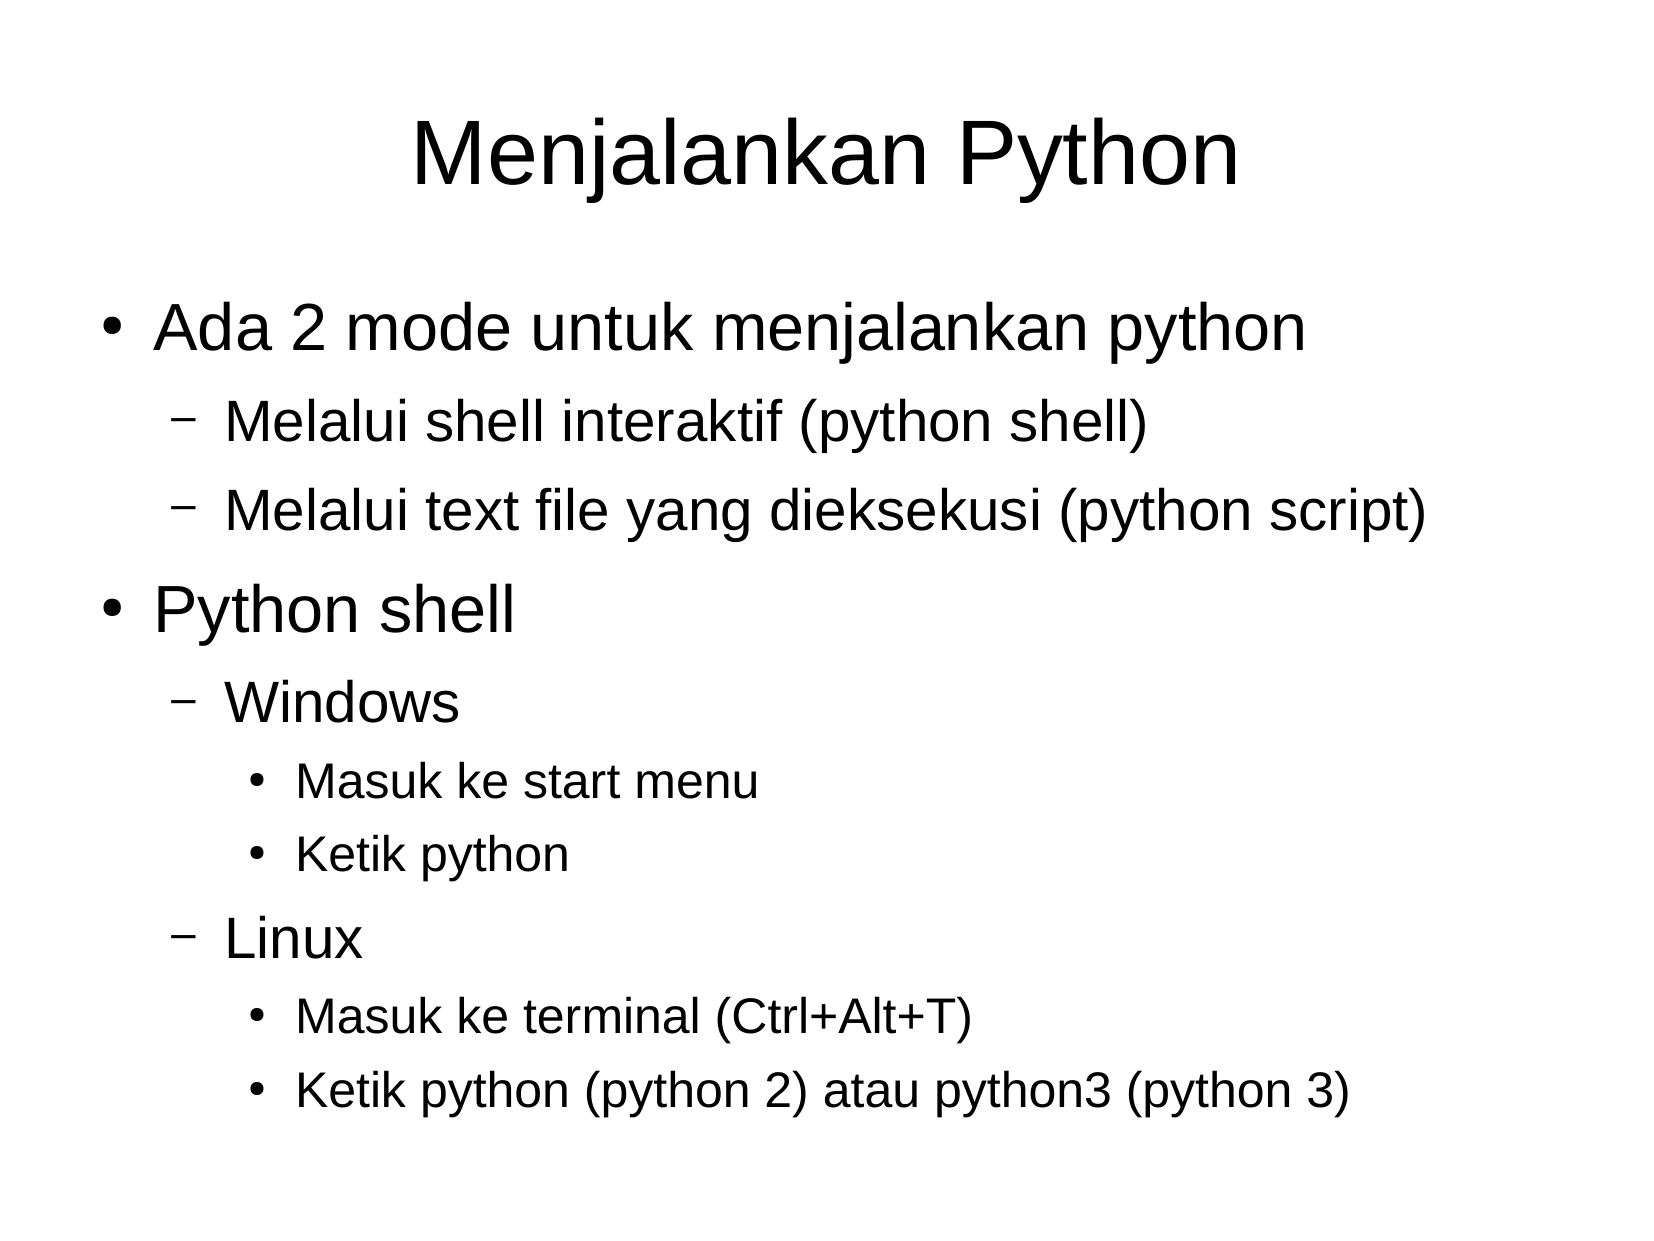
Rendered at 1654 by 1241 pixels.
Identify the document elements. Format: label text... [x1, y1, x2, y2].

title Menjalankan Python [82, 49, 1571, 257]
list Ada 2 mode untuk menjalankan python Melalui shell interaktif (python shell) Melalui text file yang dieksekusi (python script) Python shell Windows Masuk ke start menu Ketik python Linux Masuk ke terminal (Ctrl+Alt+T) Ketik python (python 2) atau python3 (python 3) [82, 290, 1571, 1141]
